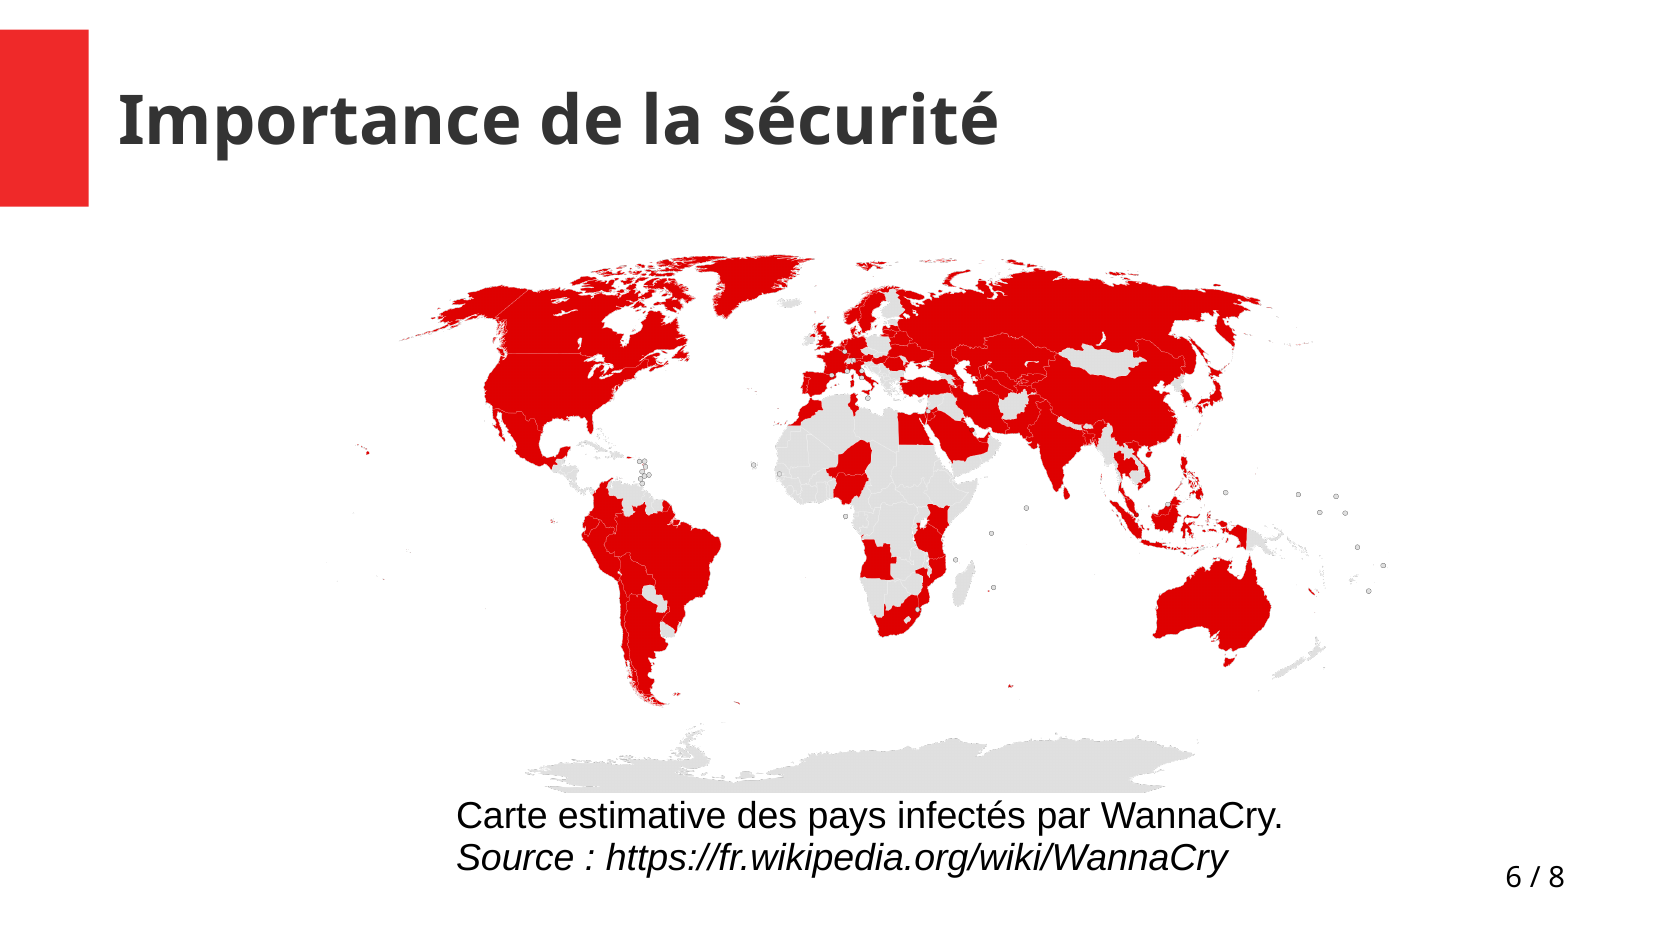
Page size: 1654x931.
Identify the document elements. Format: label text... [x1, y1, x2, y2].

text_box Carte estimative des pays infectés par WannaCry. Source : https://fr.wikipedia.org/wiki/WannaCry [441, 787, 1300, 886]
picture [308, 236, 1404, 798]
title Importance de la sécurité [118, 29, 1595, 207]
